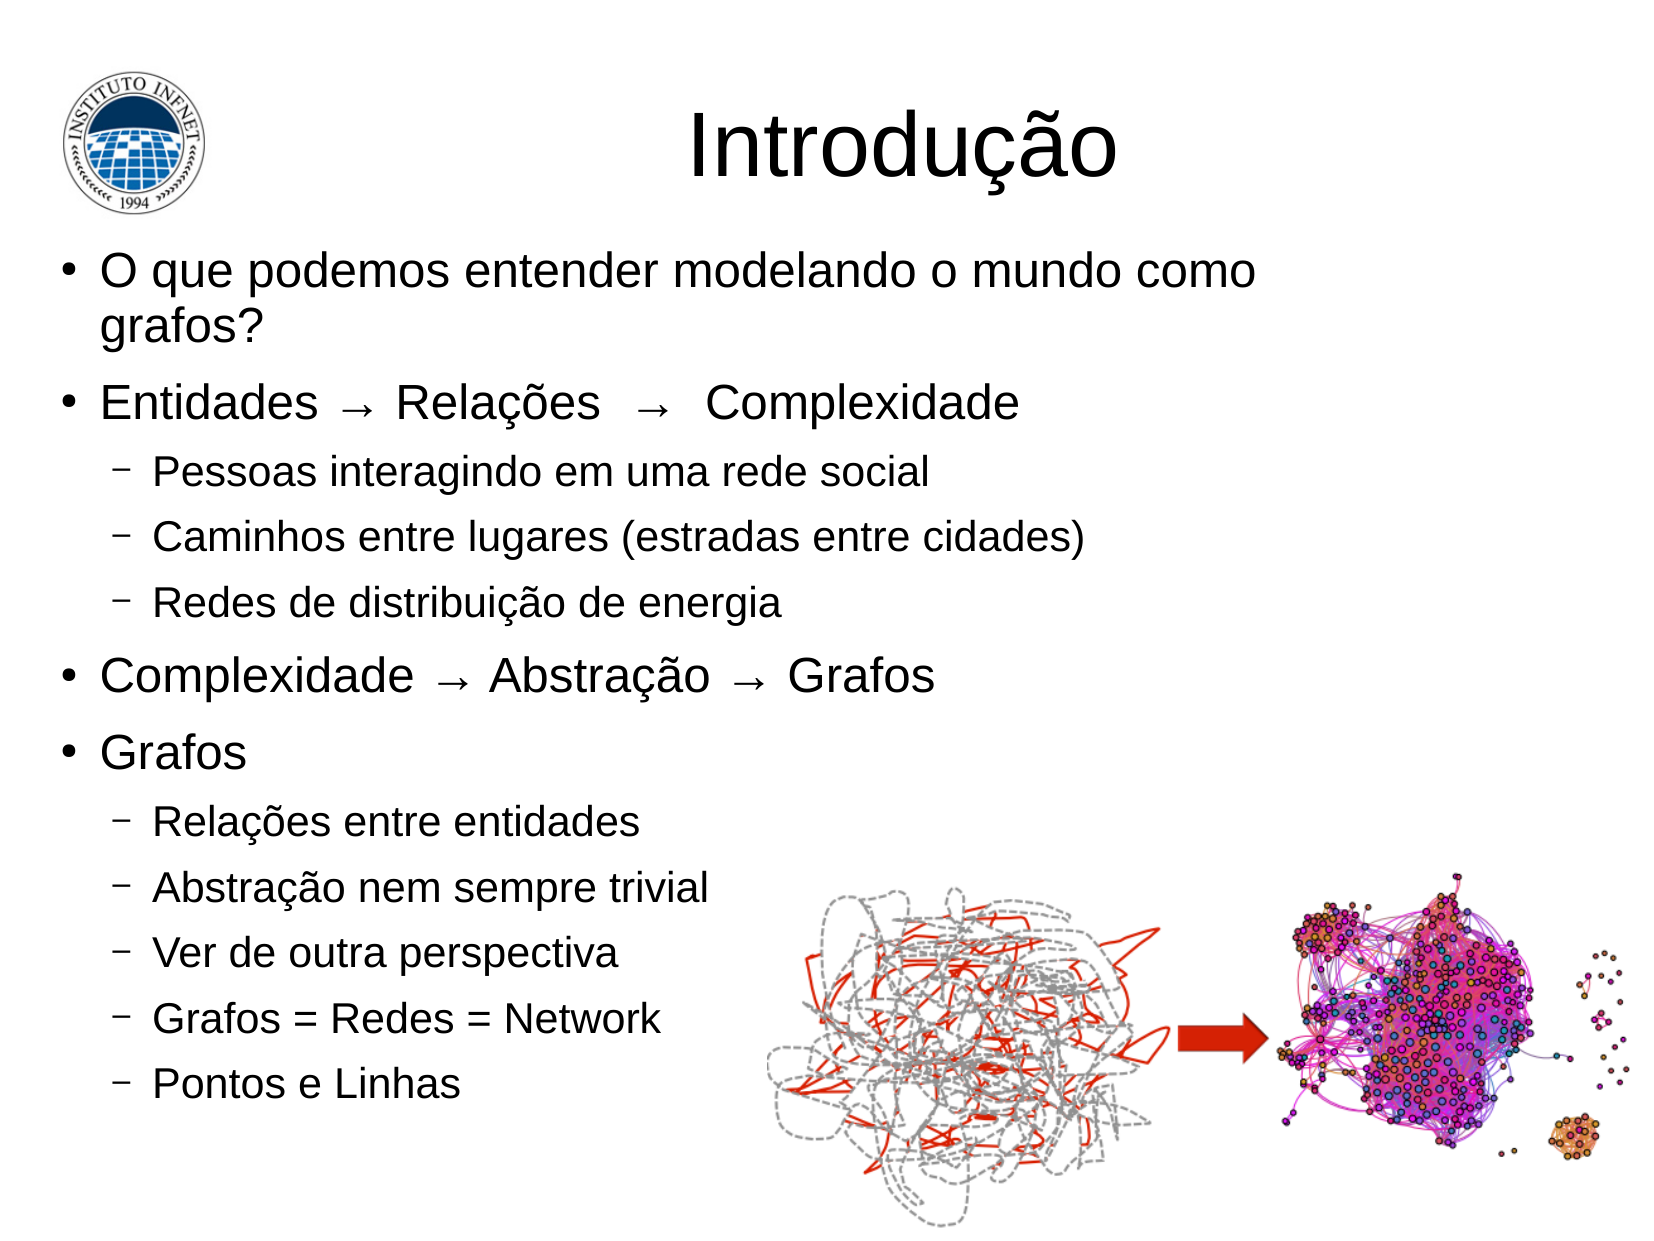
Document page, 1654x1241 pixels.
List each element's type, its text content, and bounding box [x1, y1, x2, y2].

list O que podemos entender modelando o mundo como grafos? Entidades → Relações → Complexidade Pessoas interagindo em uma rede social Caminhos entre lugares (estradas entre cidades) Redes de distribuição de energia Complexidade → Abstração → Grafos Grafos Relações entre entidades Abstração nem sempre trivial Ver de outra perspectiva Grafos = Redes = Network Pontos e Linhas [47, 242, 1300, 1111]
picture [767, 850, 1647, 1235]
picture [18, 58, 249, 227]
title Introdução [259, 40, 1548, 249]
